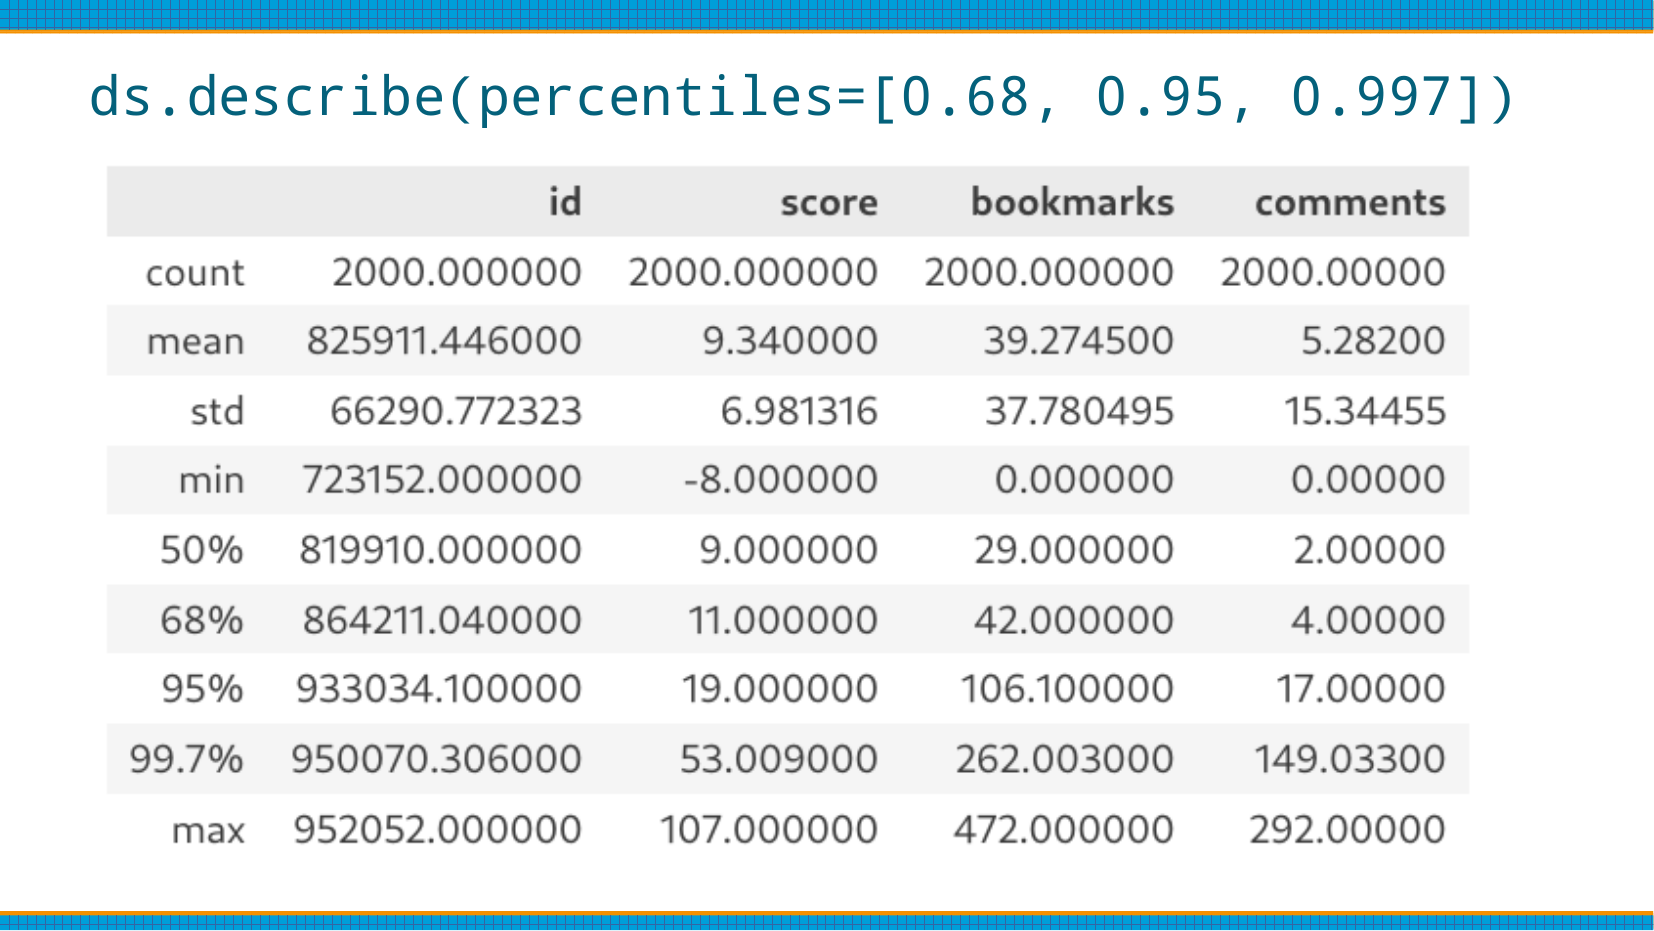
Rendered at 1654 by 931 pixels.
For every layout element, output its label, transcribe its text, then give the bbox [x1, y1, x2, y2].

picture [88, 149, 1497, 901]
title ds.describe(percentiles=[0.68, 0.95, 0.997]) [88, 44, 1565, 151]
